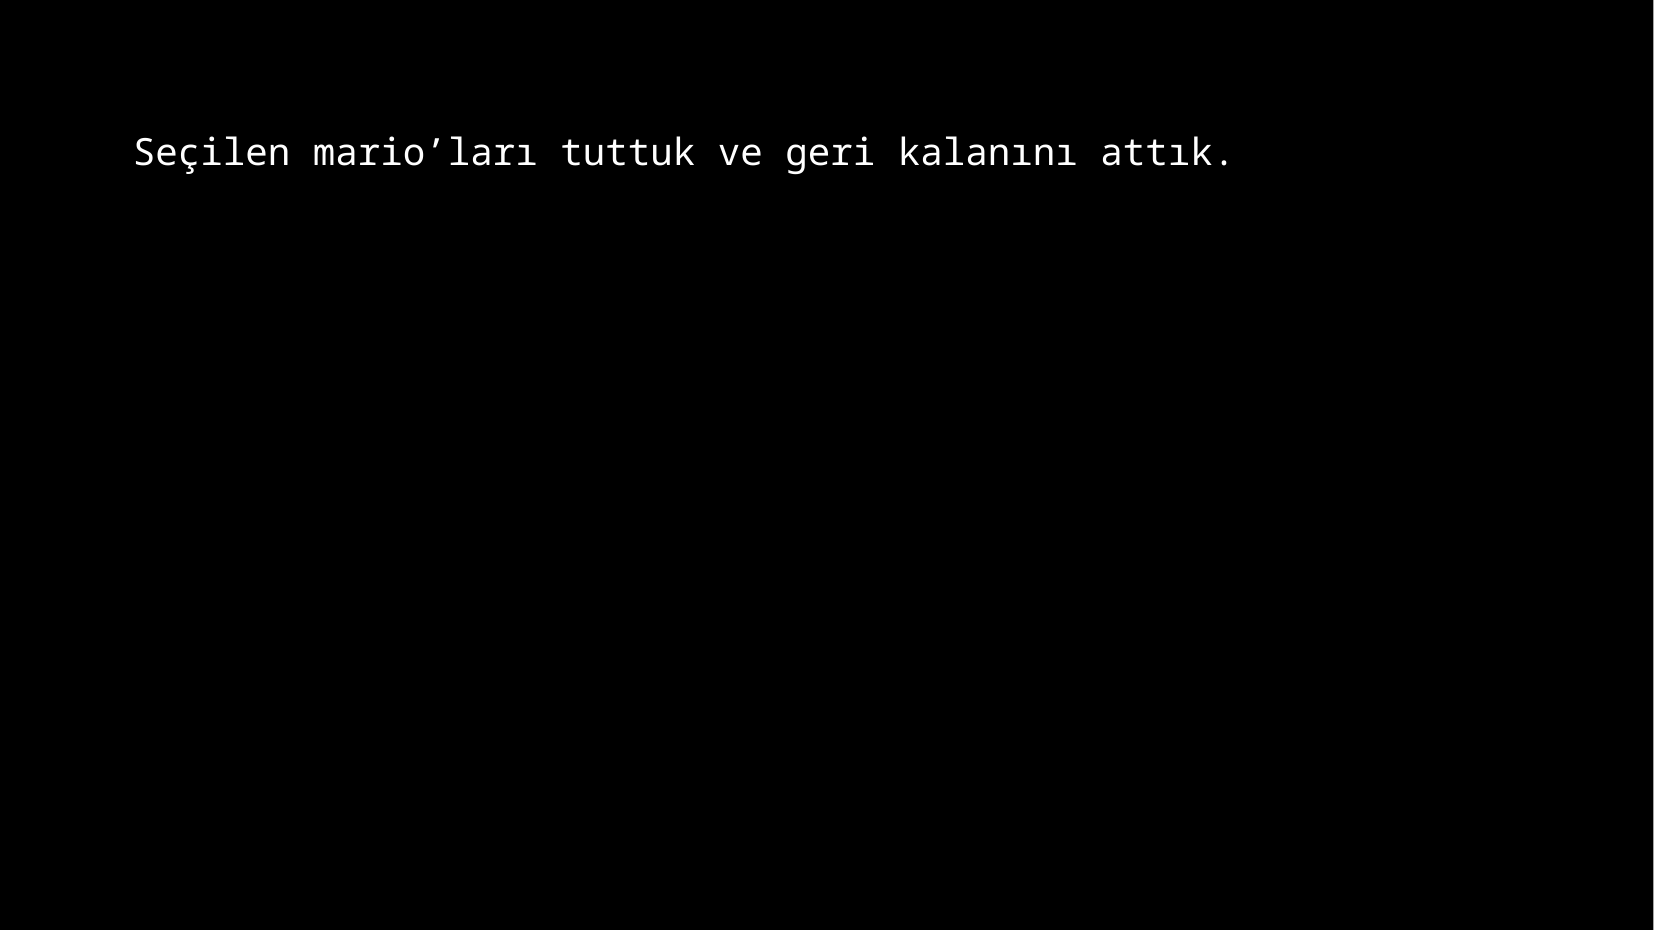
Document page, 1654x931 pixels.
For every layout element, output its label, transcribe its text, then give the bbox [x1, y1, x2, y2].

text_box Seçilen mario’ları tuttuk ve geri kalanını attık. [118, 118, 1536, 827]
